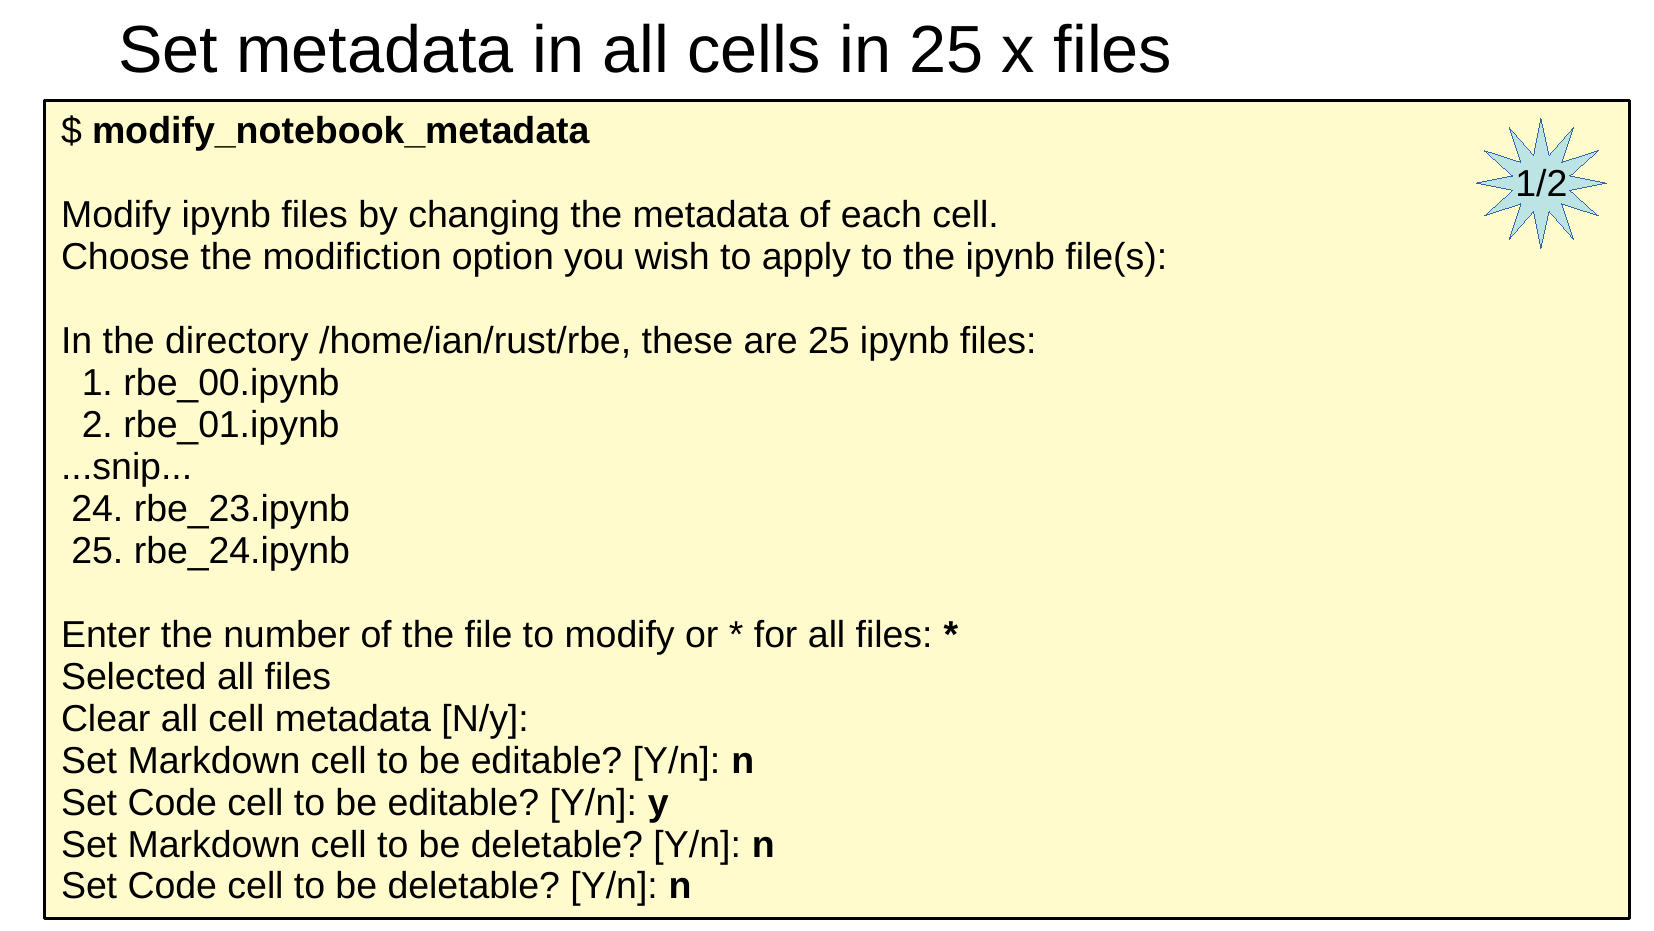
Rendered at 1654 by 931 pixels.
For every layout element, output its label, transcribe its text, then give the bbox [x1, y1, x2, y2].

text_box Set metadata in all cells in 25 x files [82, 5, 1571, 95]
text_box 1/2 [1476, 118, 1607, 249]
text_box $ modify_notebook_metadata Modify ipynb files by changing the metadata of each cell. Choose the modifiction option you wish to apply to the ipynb file(s): In the directory /home/ian/rust/rbe, these are 25 ipynb files: 1. rbe_00.ipynb 2. rbe_01.ipynb ...snip... 24. rbe_23.ipynb 25. rbe_24.ipynb Enter the number of the file to modify or * for all files: * Selected all files Clear all cell metadata [N/y]: Set Markdown cell to be editable? [Y/n]: n Set Code cell to be editable? [Y/n]: y Set Markdown cell to be deletable? [Y/n]: n Set Code cell to be deletable? [Y/n]: n [44, 100, 1630, 919]
